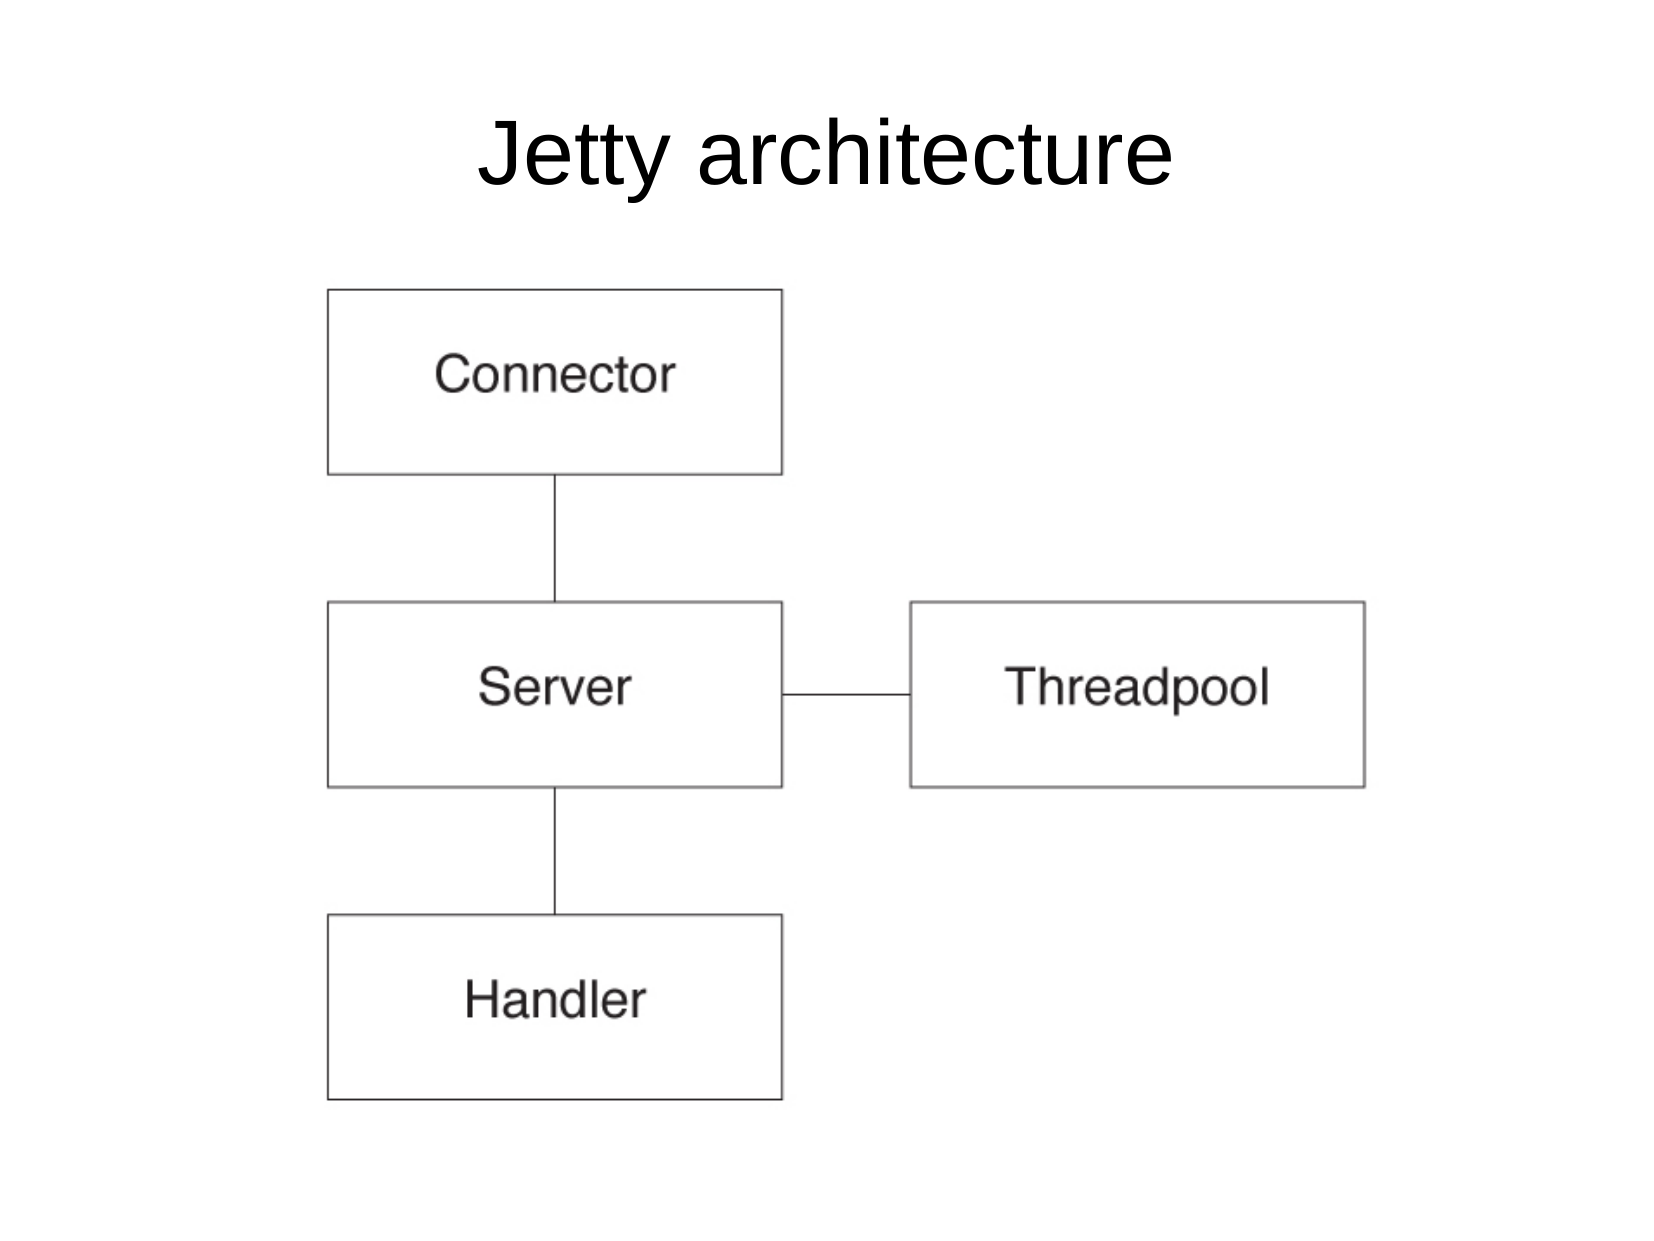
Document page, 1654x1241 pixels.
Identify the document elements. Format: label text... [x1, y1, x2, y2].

picture [298, 265, 1396, 1126]
title Jetty architecture [82, 49, 1571, 257]
